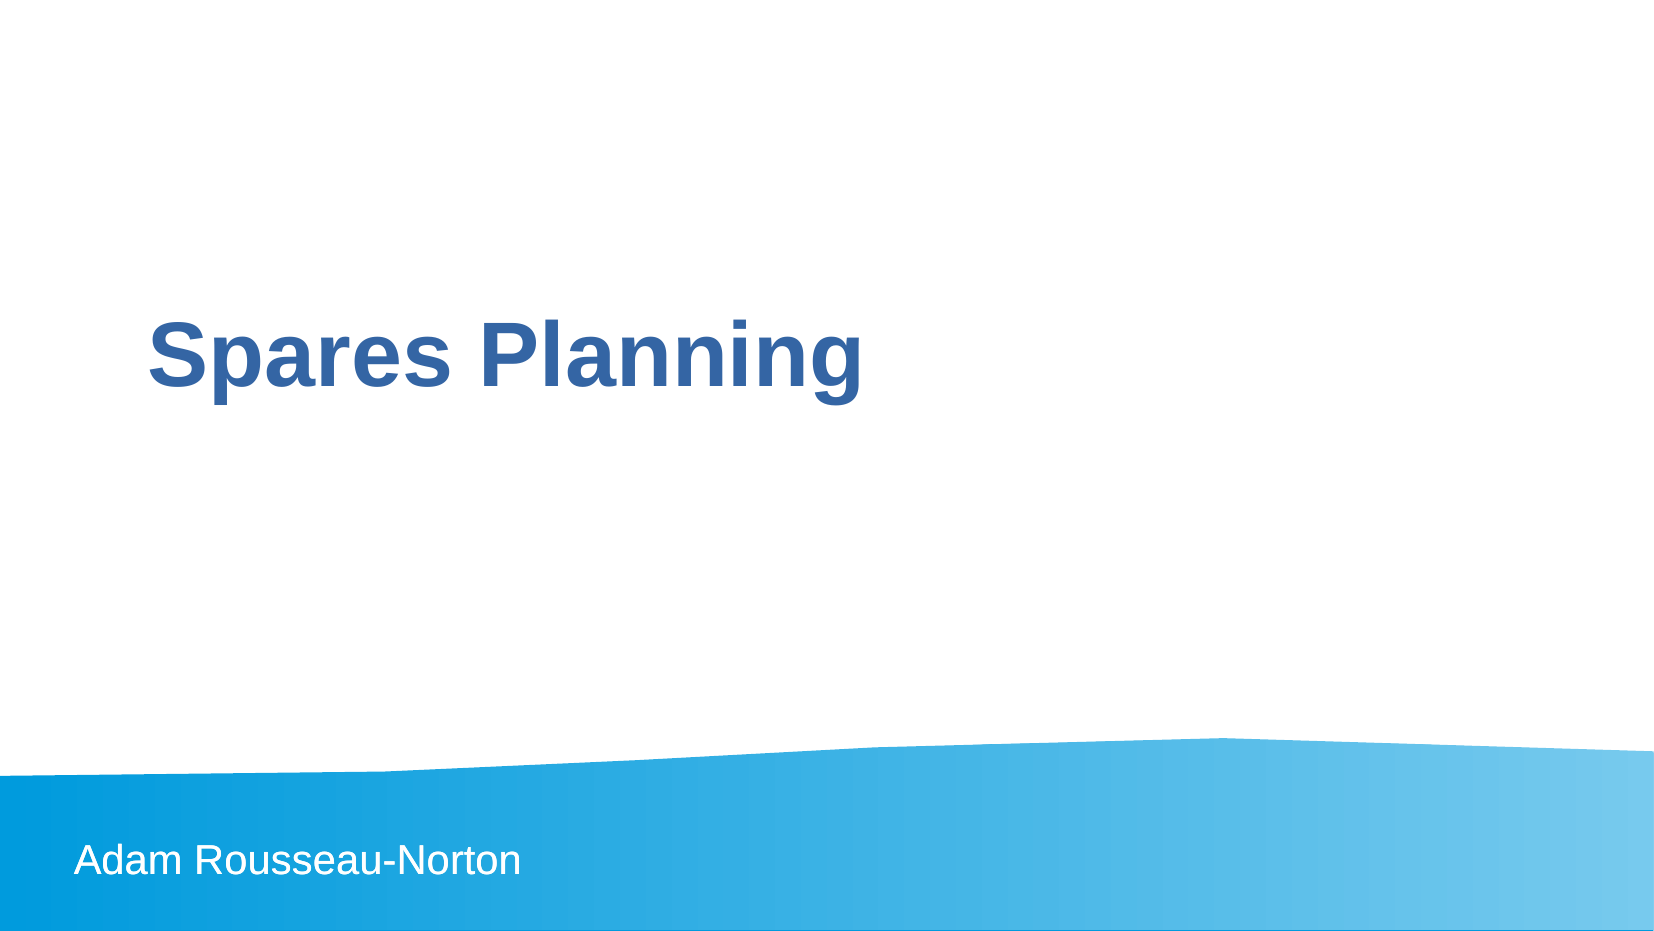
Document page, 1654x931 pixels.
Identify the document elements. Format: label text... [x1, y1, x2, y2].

text_box Adam Rousseau-Norton [59, 829, 827, 891]
title Spares Planning [147, 265, 1182, 443]
